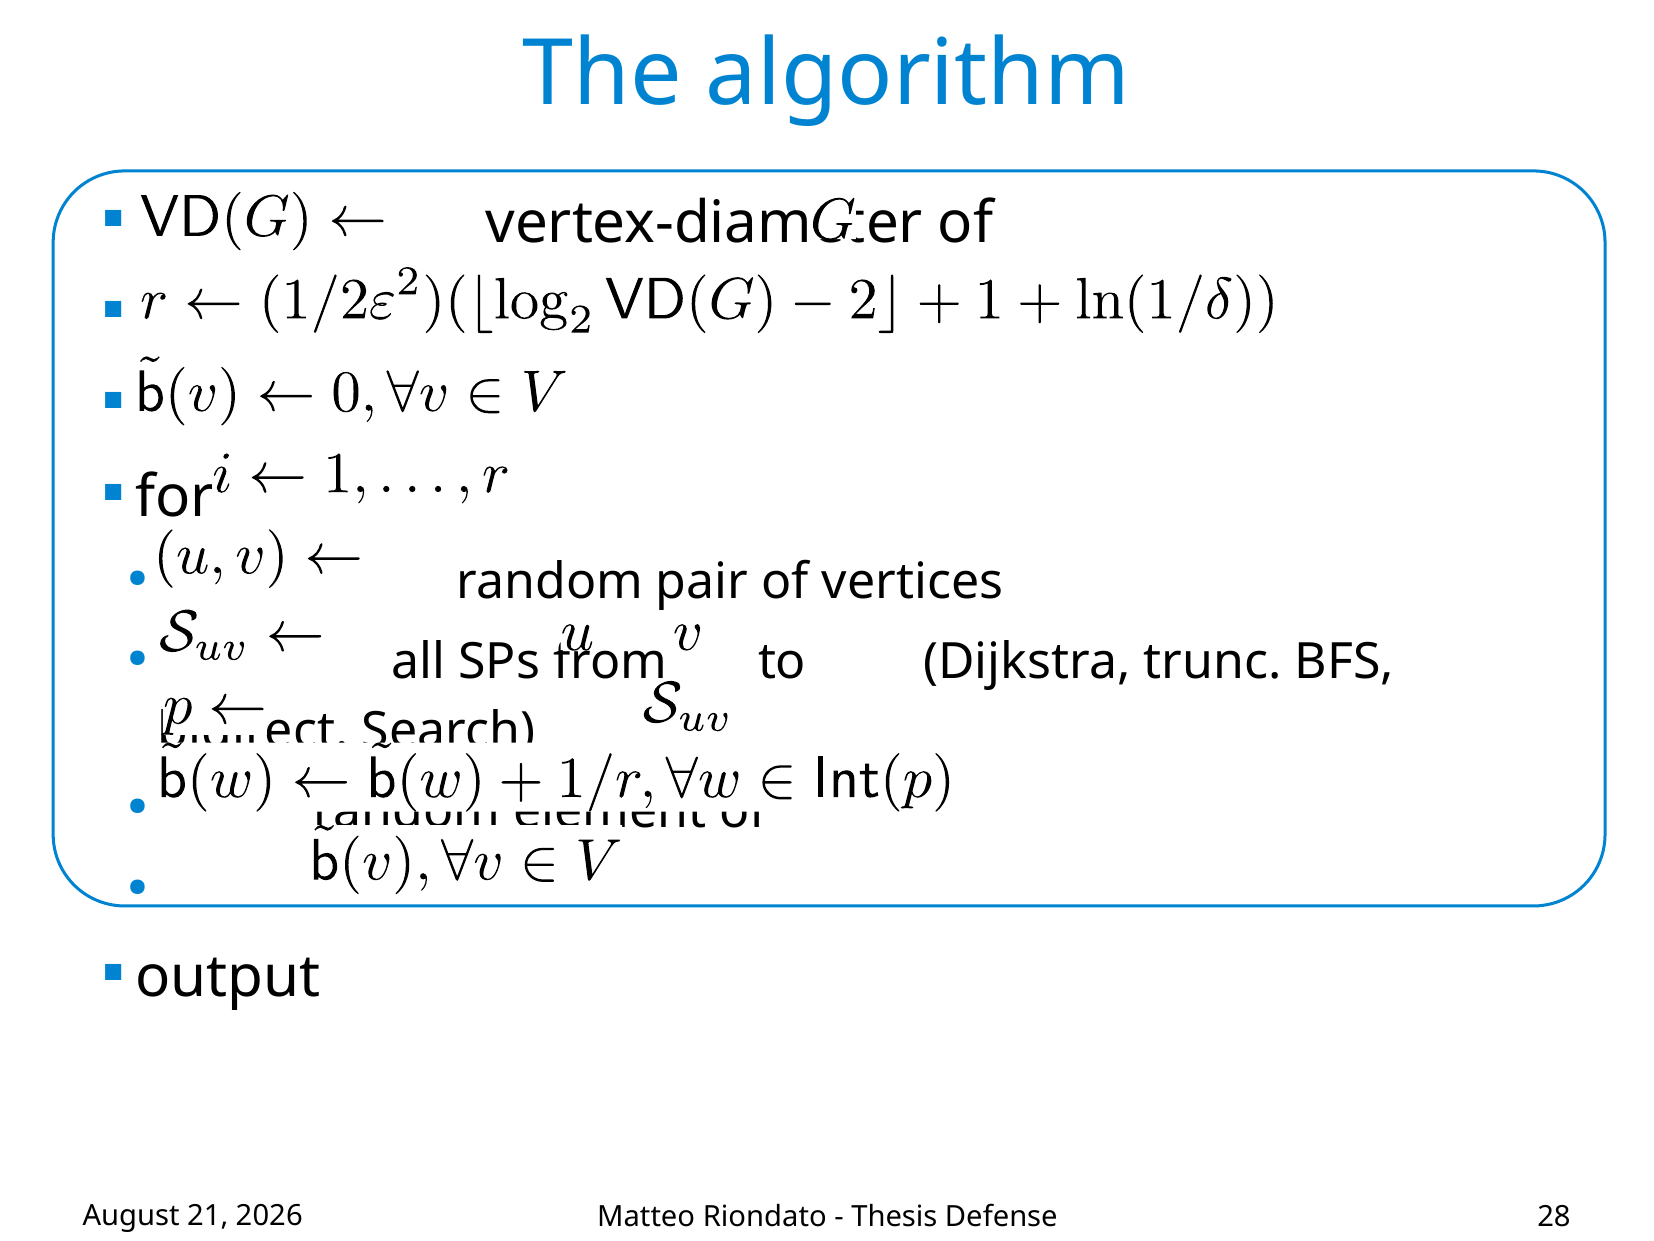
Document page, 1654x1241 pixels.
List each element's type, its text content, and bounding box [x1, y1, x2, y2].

text_box [212, 453, 511, 504]
text_box [642, 680, 731, 732]
text_box [153, 529, 364, 588]
text_box [161, 693, 267, 735]
text_box [672, 624, 704, 651]
title The algorithm [82, 0, 1571, 139]
list vertex-diameter of for random pair of vertices all SPs from to (Dijkstra, trunc. BFS, bidirect. Search) random element of output [82, 180, 1571, 904]
text_box [156, 742, 955, 812]
text_box [159, 609, 325, 661]
text_box [140, 191, 387, 251]
text_box [560, 624, 595, 651]
text_box [810, 197, 856, 241]
text_box [140, 267, 1279, 334]
list vertex-diameter of for random pair of vertices all SPs from to (Dijkstra, trunc. BFS, bidirect. Search) random element of output [82, 895, 1571, 1186]
text_box [134, 356, 568, 426]
text_box [309, 825, 623, 895]
